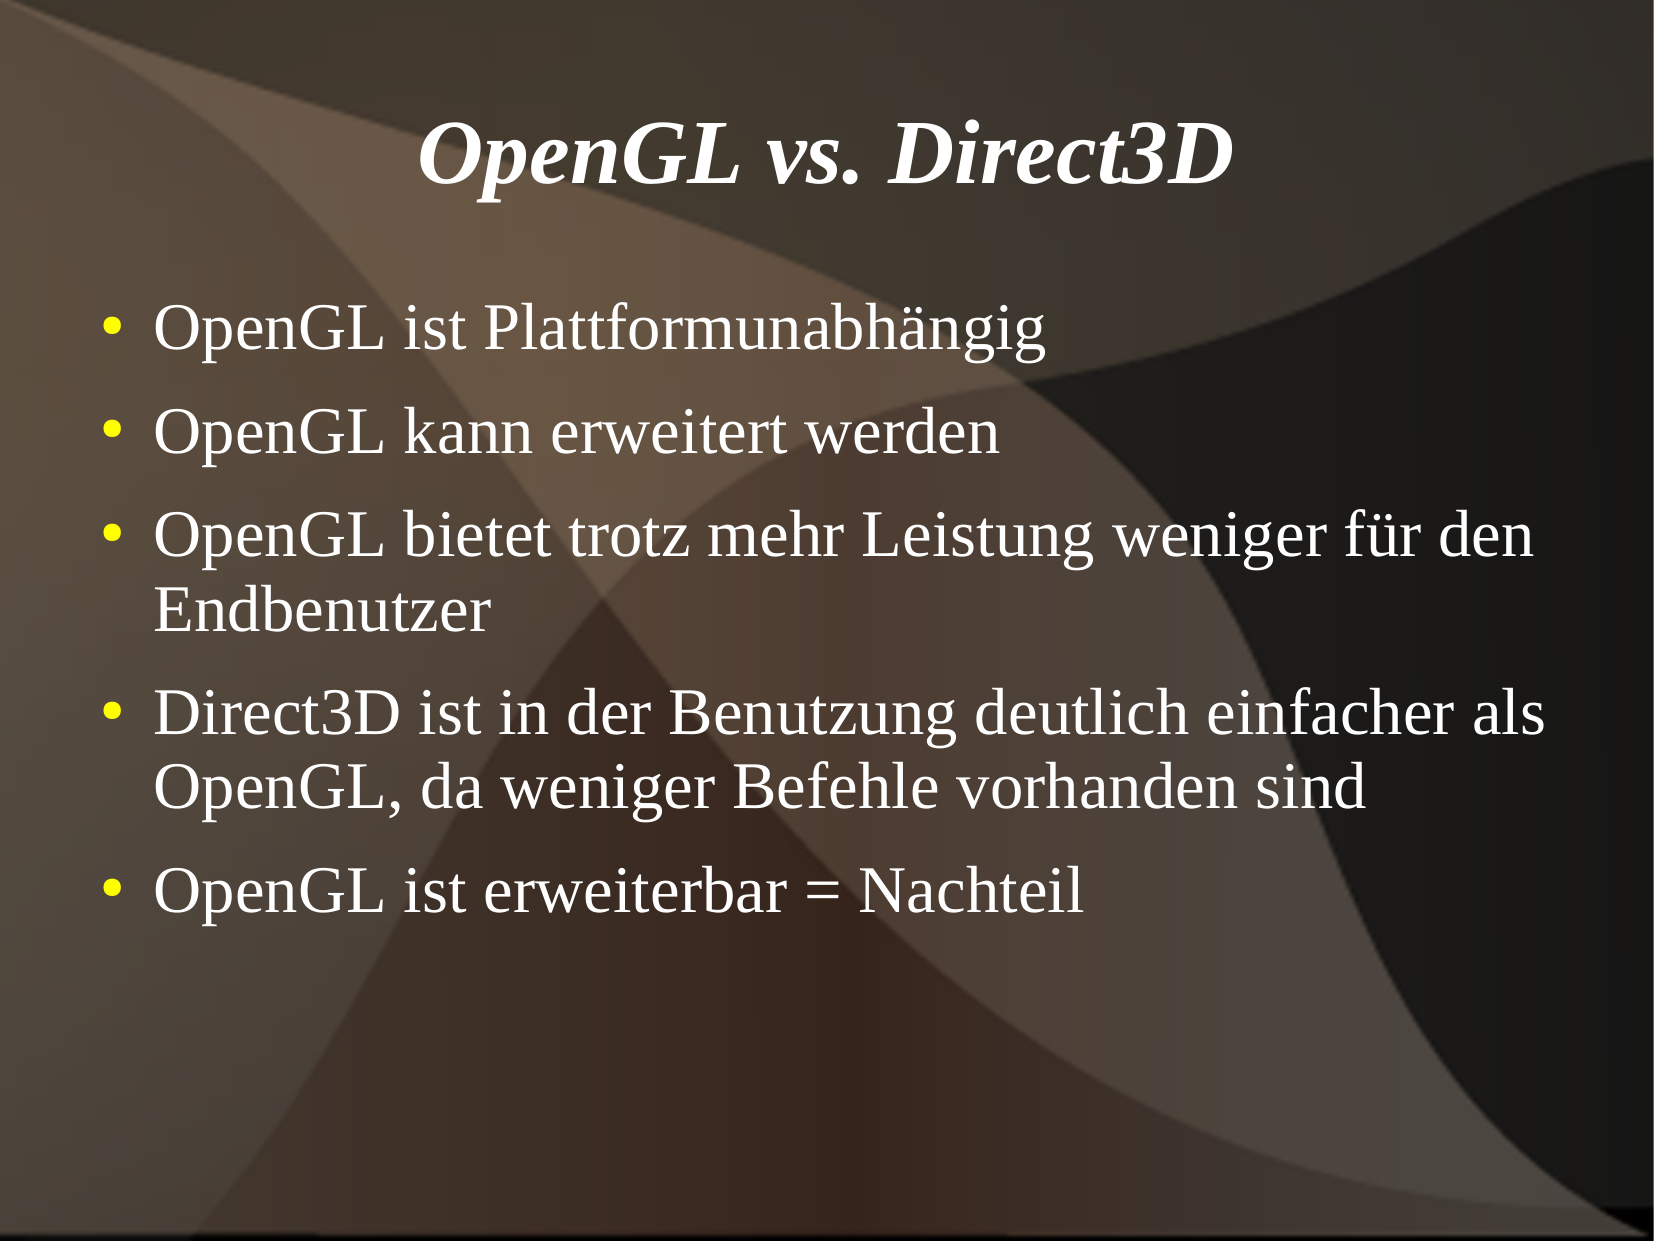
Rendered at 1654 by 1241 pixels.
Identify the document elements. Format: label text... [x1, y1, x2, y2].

picture [0, 0, 1654, 1241]
list OpenGL ist Plattformunabhängig OpenGL kann erweitert werden OpenGL bietet trotz mehr Leistung weniger für den Endbenutzer Direct3D ist in der Benutzung deutlich einfacher als OpenGL, da weniger Befehle vorhanden sind OpenGL ist erweiterbar = Nachteil [82, 290, 1571, 1010]
title OpenGL vs. Direct3D [82, 49, 1571, 257]
